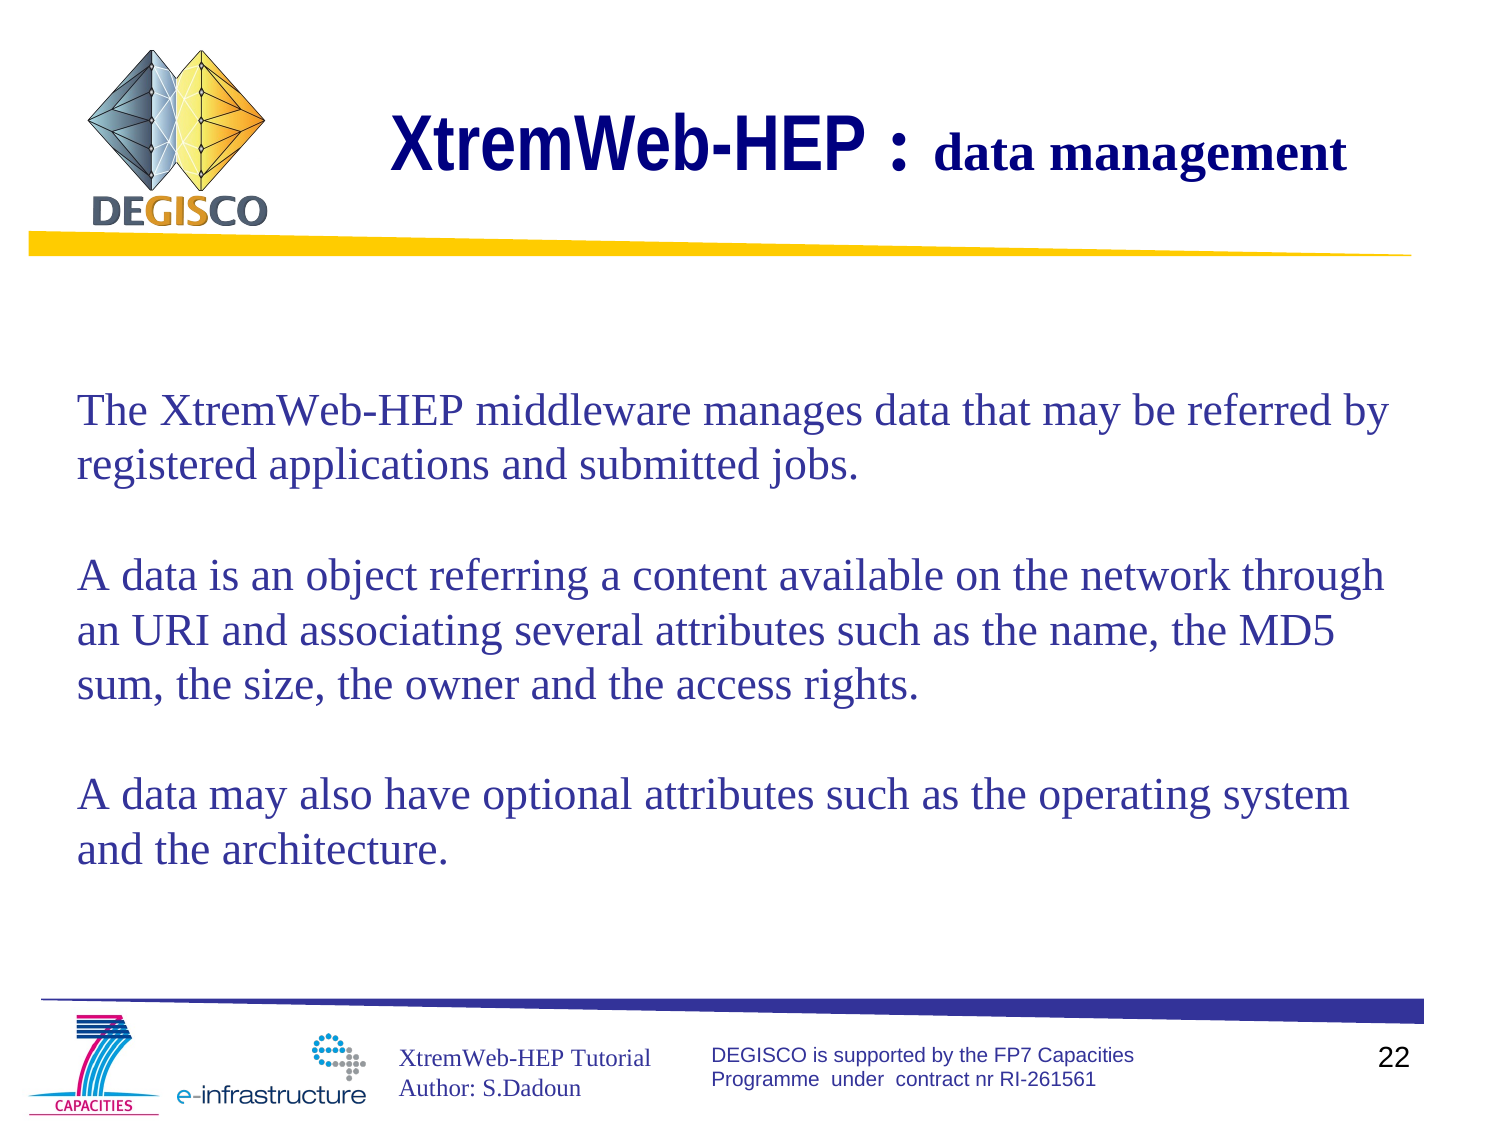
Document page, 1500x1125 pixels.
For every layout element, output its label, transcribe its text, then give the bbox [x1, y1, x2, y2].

picture [317, 1038, 340, 1049]
subtitle The XtremWeb-HEP middleware manages data that may be referred by registered applications and submitted jobs. A data is an object referring a content available on the network through an URI and associating several attributes such as the name, the MD5 sum, the size, the owner and the access rights. A data may also have optional attributes such as the operating system and the architecture. [76, 255, 1427, 998]
title XtremWeb-HEP : data management [260, 56, 1479, 221]
picture [22, 1007, 165, 1124]
picture [65, 44, 287, 226]
picture [177, 1033, 366, 1104]
